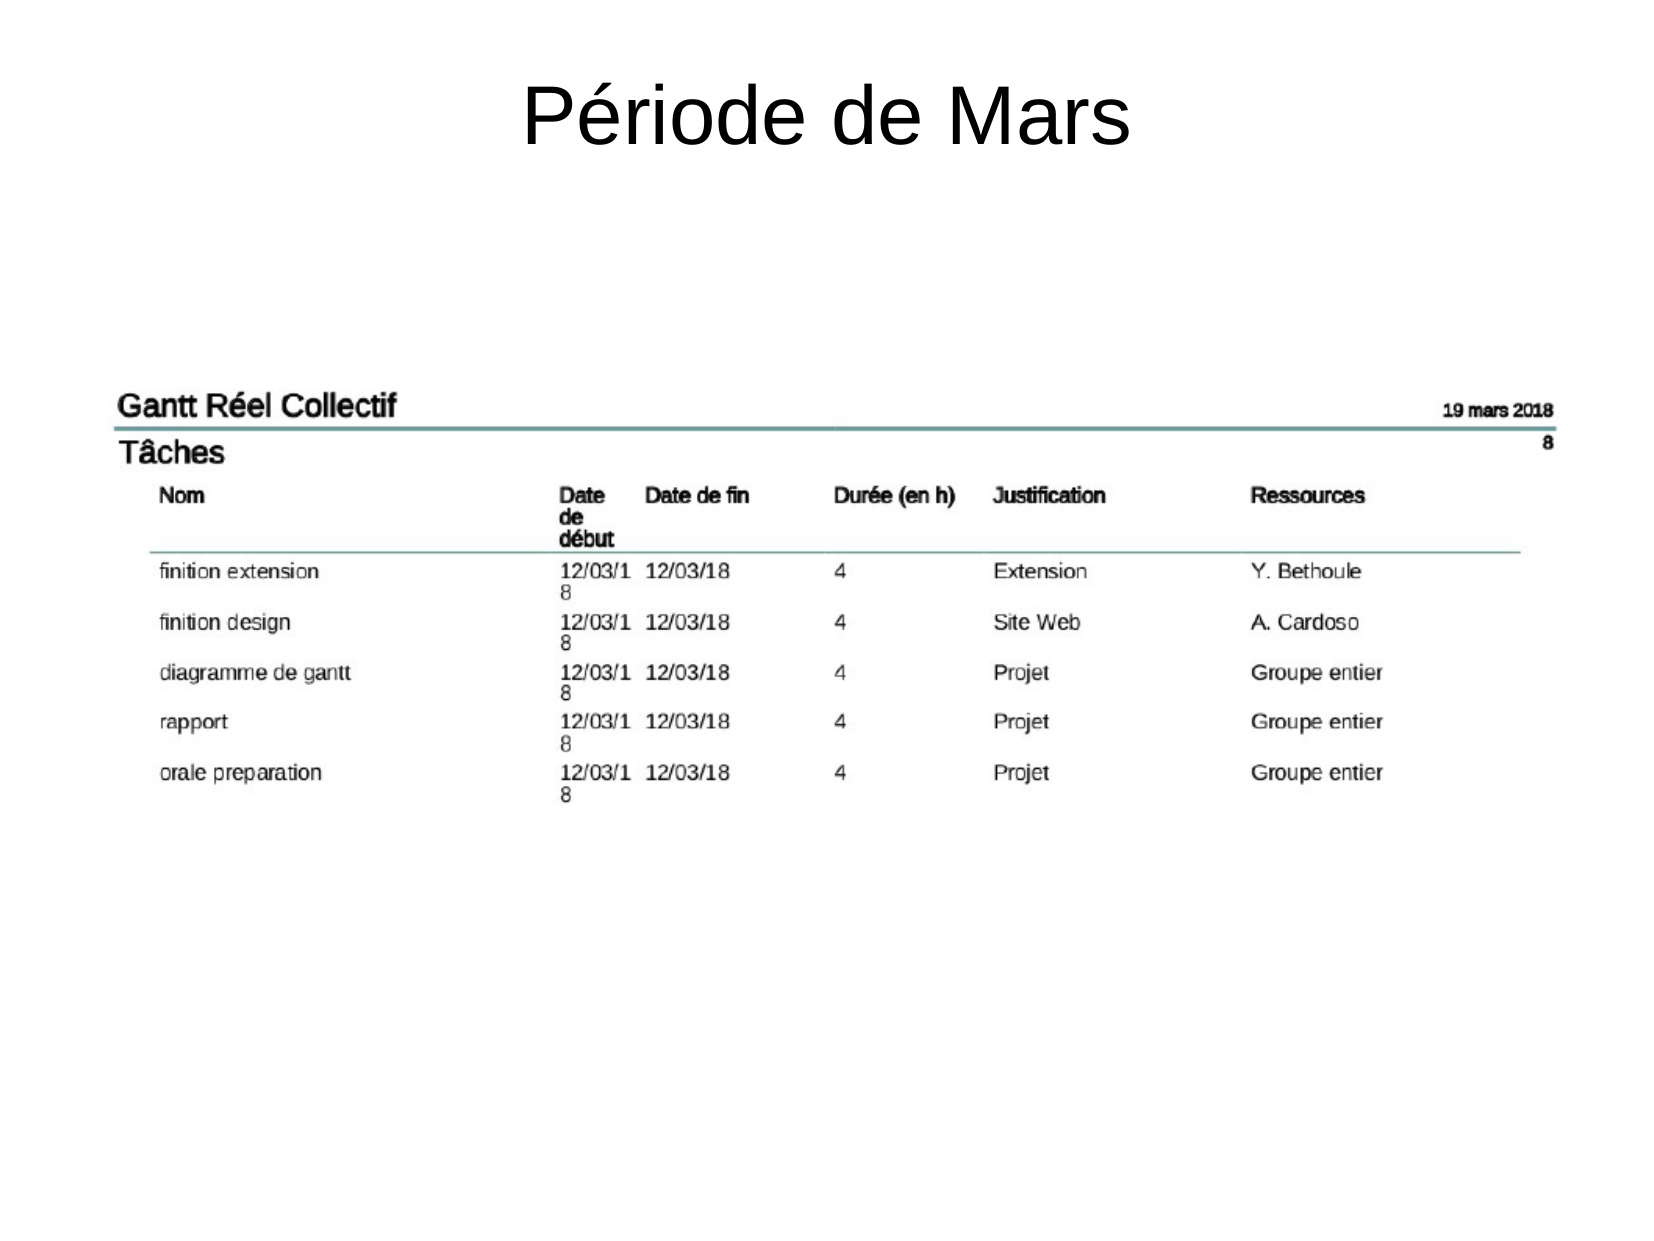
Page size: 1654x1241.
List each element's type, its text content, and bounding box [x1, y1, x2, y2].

picture [88, 364, 1604, 843]
title Période de Mars [82, 11, 1571, 219]
